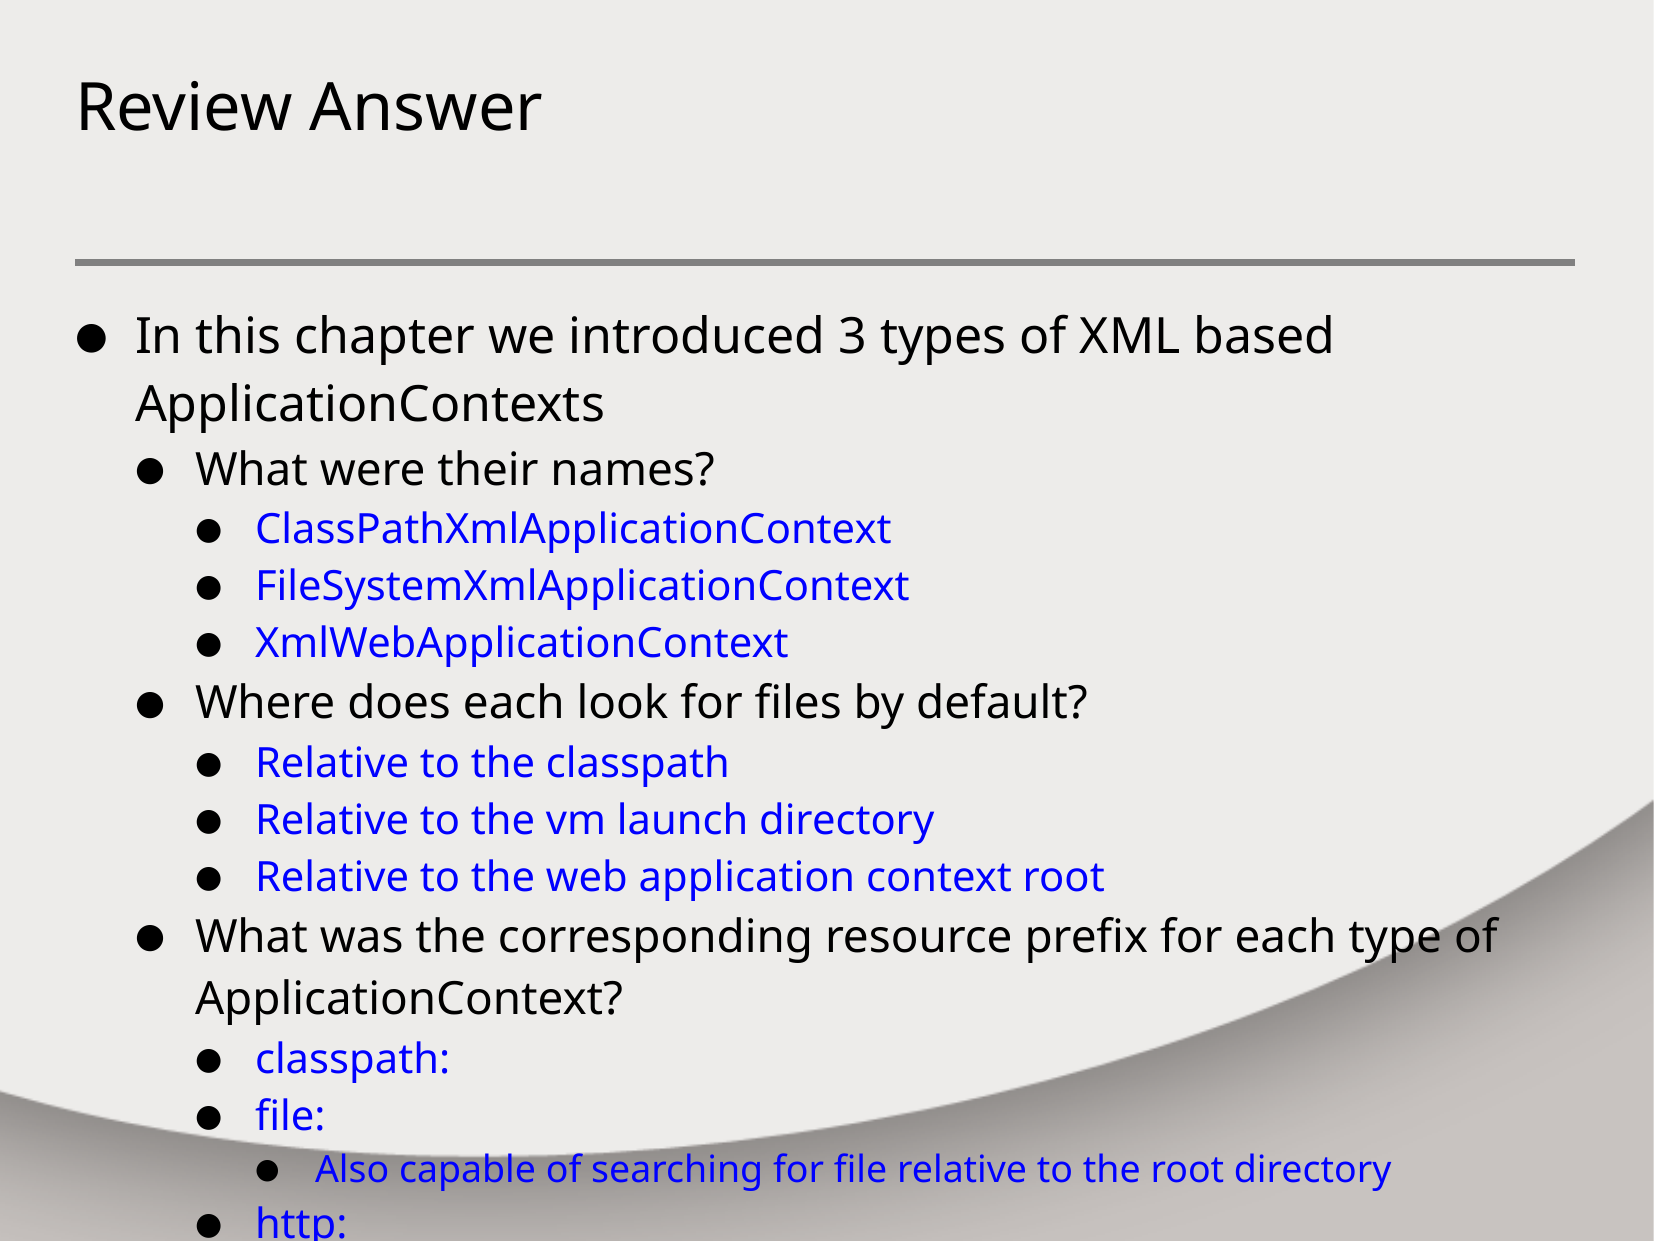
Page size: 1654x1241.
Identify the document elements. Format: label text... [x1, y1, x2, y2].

picture [317, 1218, 330, 1235]
title Review Answer [75, 75, 1576, 226]
list In this chapter we introduced 3 types of XML based ApplicationContexts What were their names? ClassPathXmlApplicationContext FileSystemXmlApplicationContext XmlWebApplicationContext Where does each look for files by default? Relative to the classpath Relative to the vm launch directory Relative to the web application context root What was the corresponding resource prefix for each type of ApplicationContext? classpath: file: Also capable of searching for file relative to the root directory http: [75, 300, 1576, 1163]
picture [0, 0, 1654, 1241]
